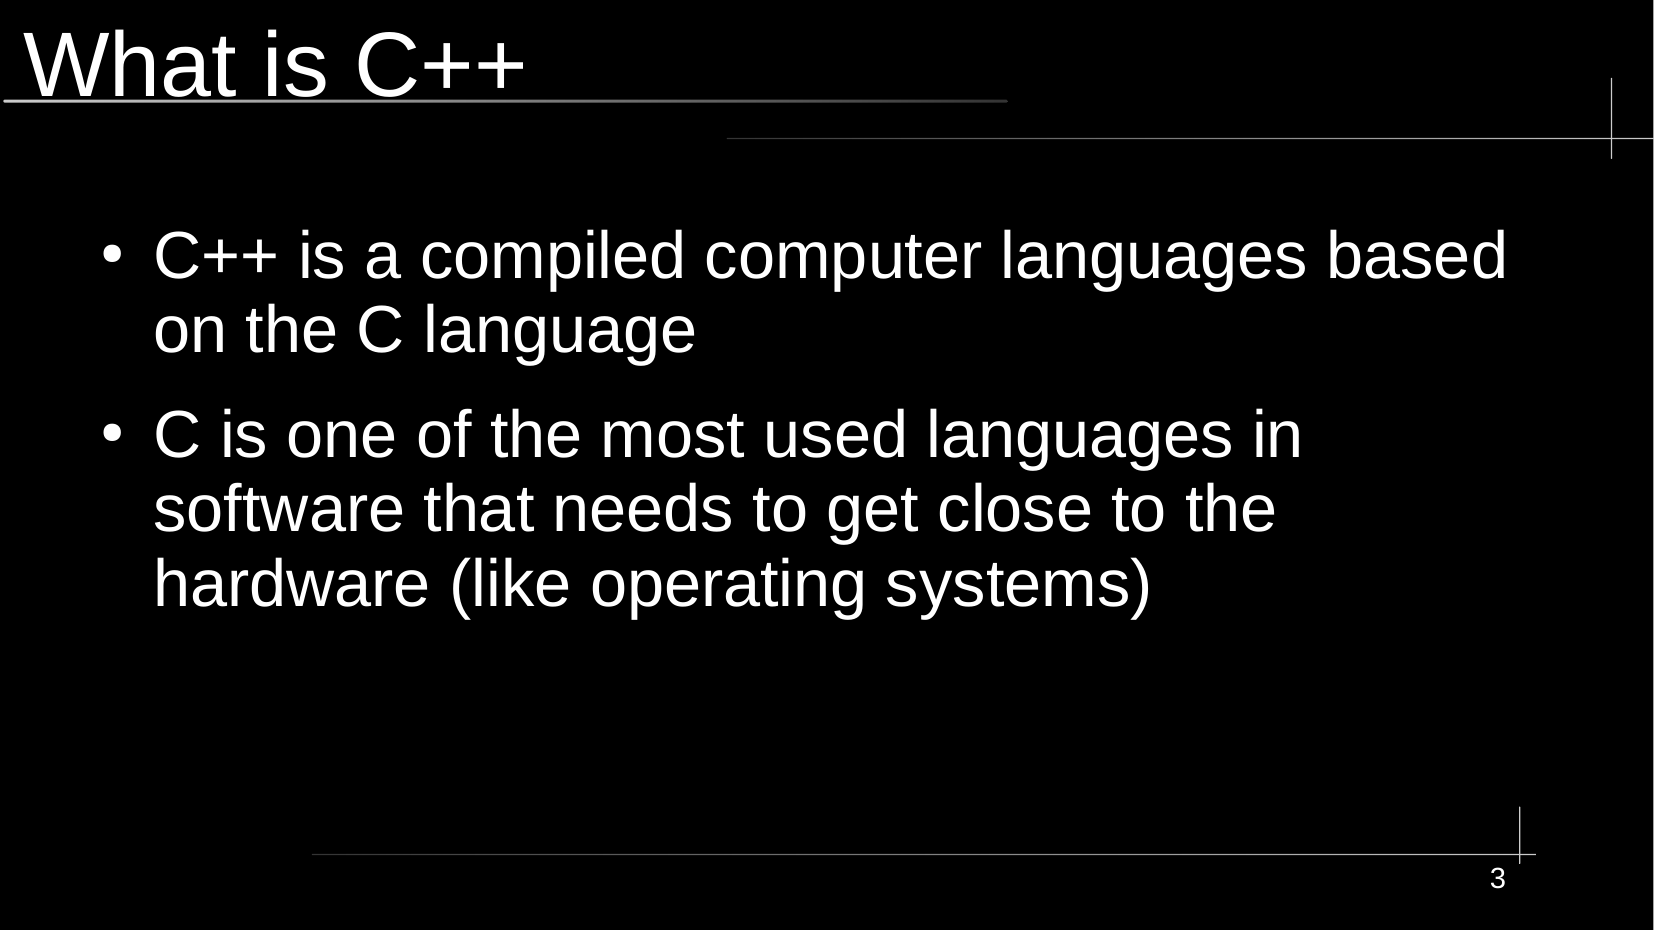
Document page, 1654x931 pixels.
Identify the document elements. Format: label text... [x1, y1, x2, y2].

list C++ is a compiled computer languages based on the C language C is one of the most used languages in software that needs to get close to the hardware (like operating systems) [82, 217, 1571, 758]
title What is C++ [23, 11, 1589, 119]
